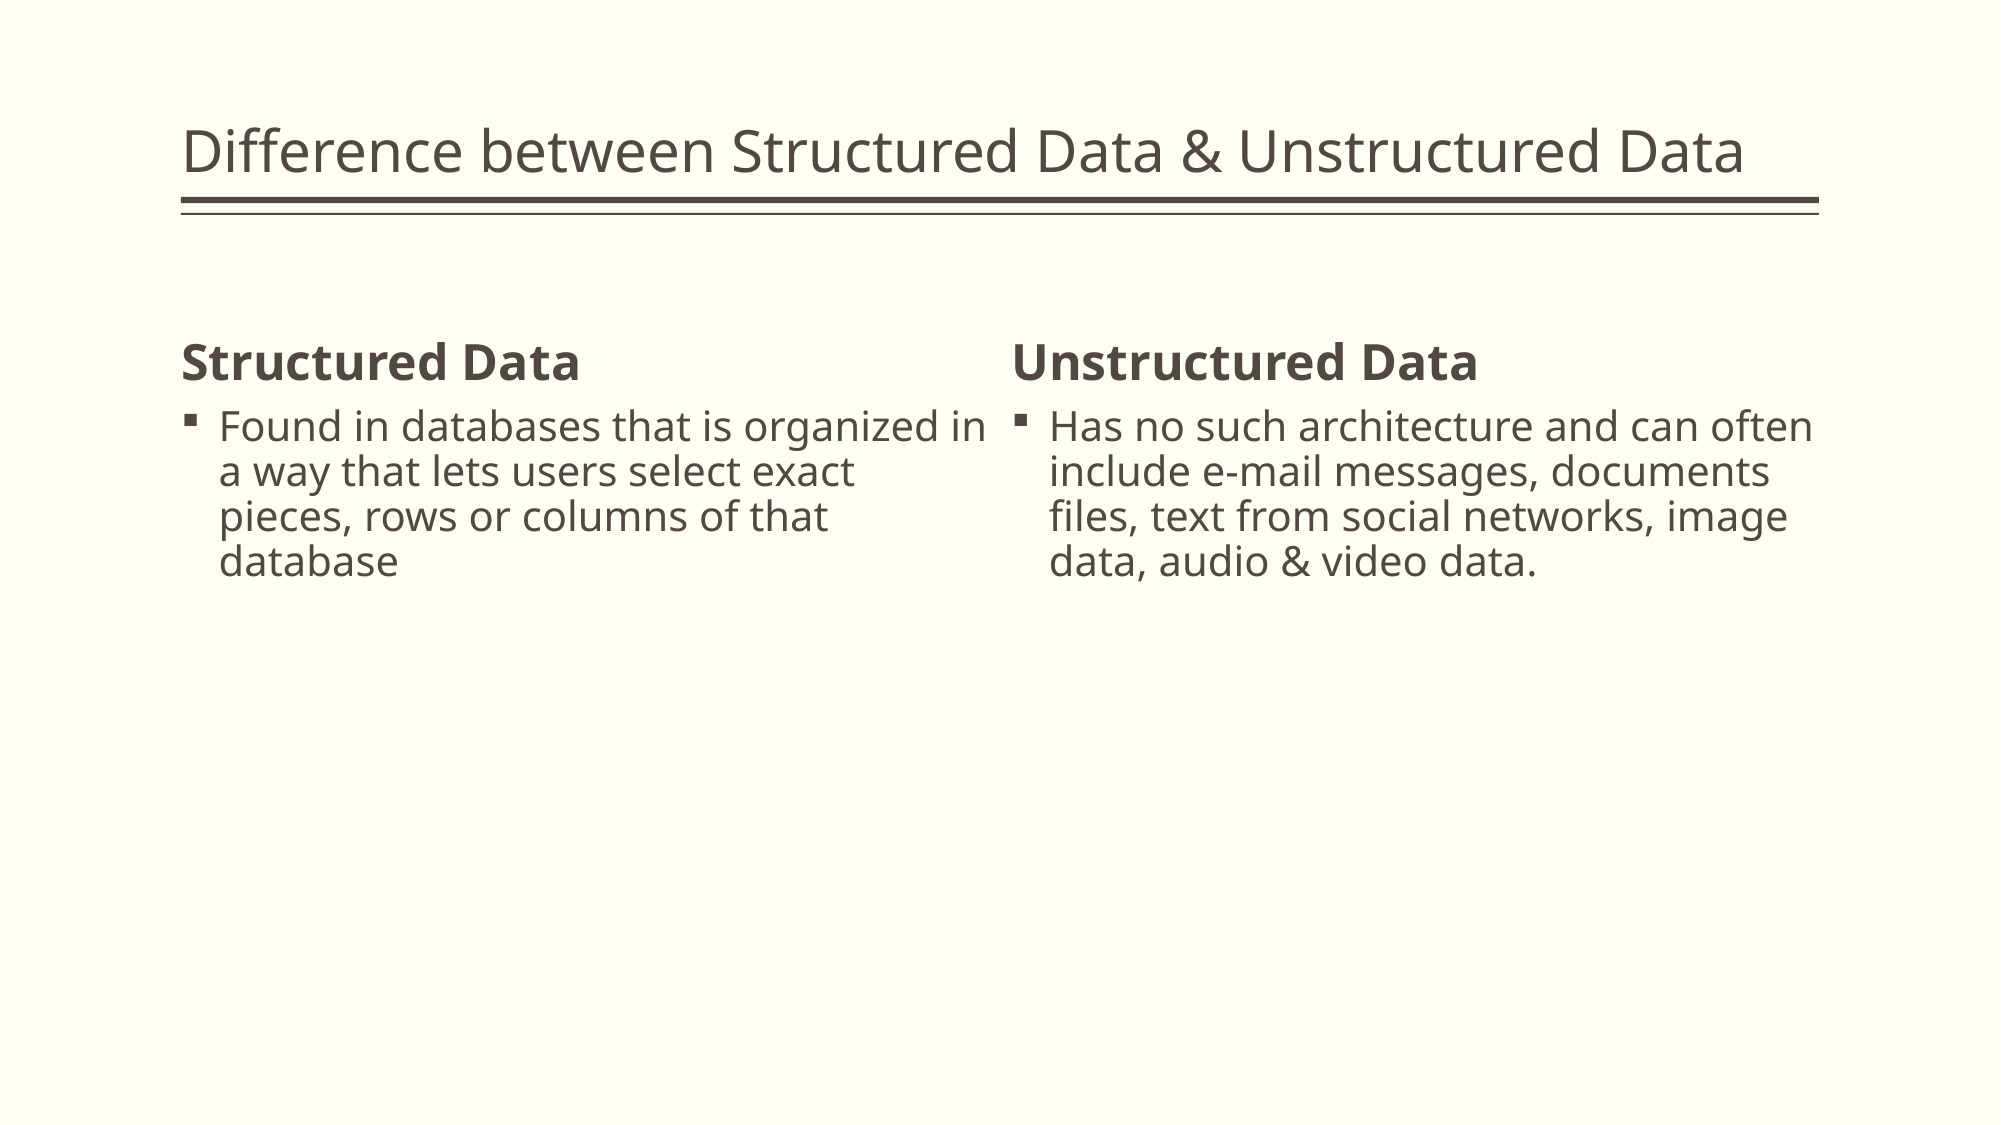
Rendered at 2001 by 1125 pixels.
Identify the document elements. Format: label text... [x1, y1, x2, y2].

list Found in databases that is organized in a way that lets users select exact pieces, rows or columns of that database [181, 397, 989, 1013]
title Difference between Structured Data & Unstructured Data [181, 12, 1819, 193]
list Unstructured Data [1011, 262, 1819, 397]
list Has no such architecture and can often include e-mail messages, documents files, text from social networks, image data, audio & video data. [1011, 397, 1819, 1013]
list Structured Data [181, 262, 989, 397]
